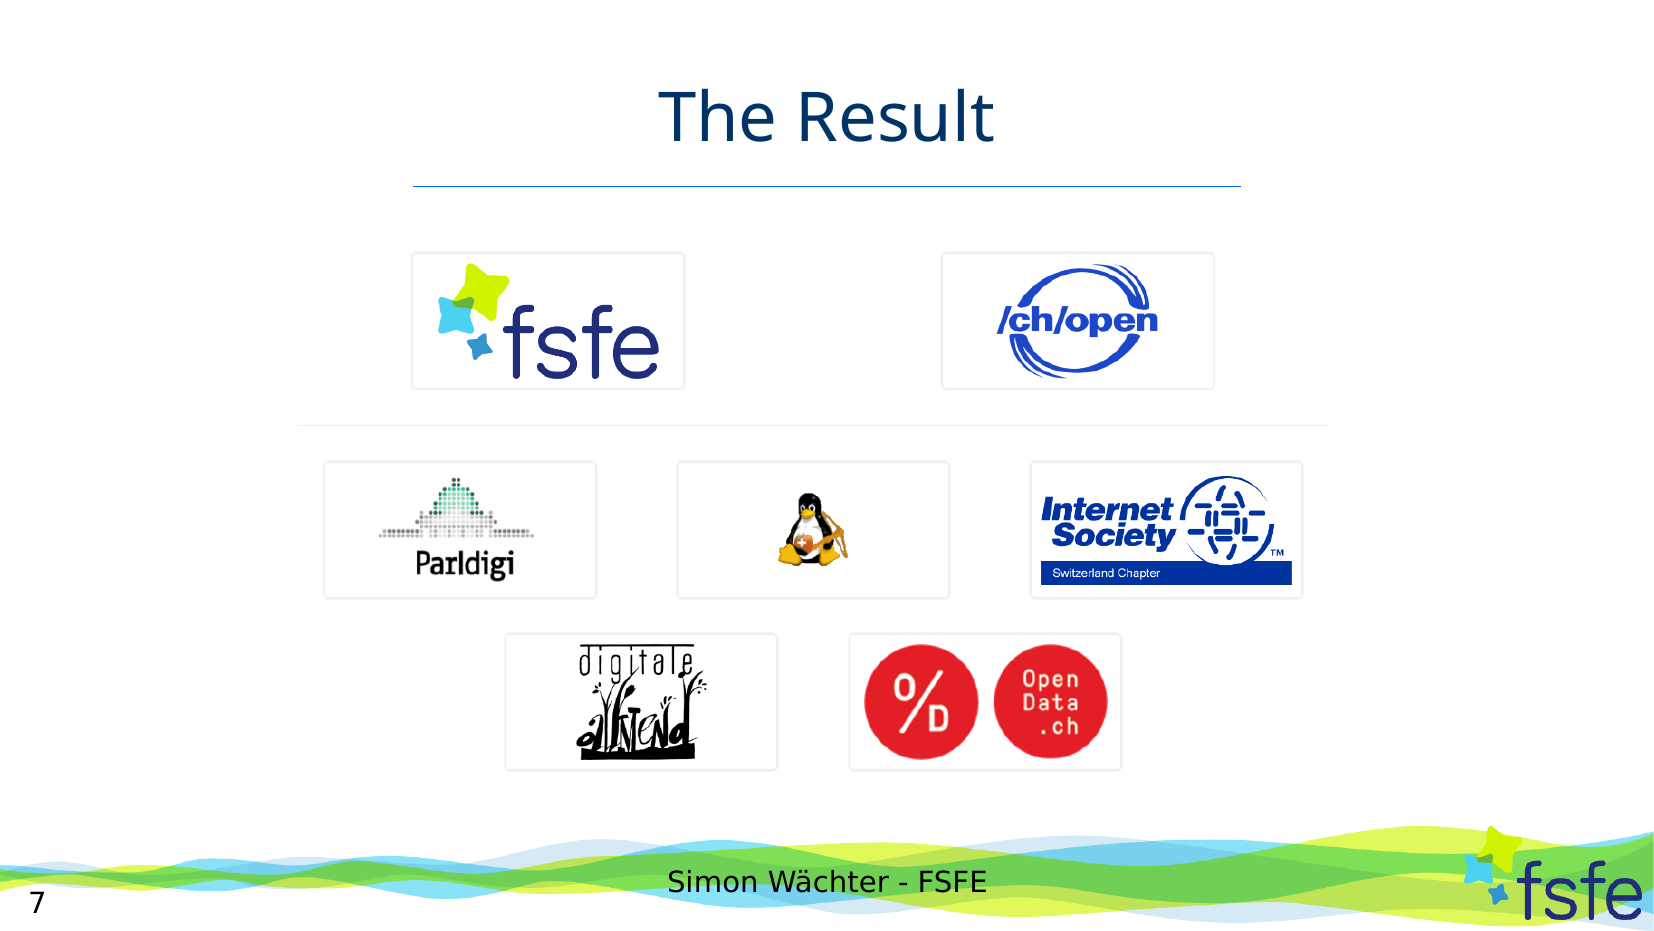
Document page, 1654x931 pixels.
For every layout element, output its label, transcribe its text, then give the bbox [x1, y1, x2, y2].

picture [286, 237, 1367, 785]
picture [0, 826, 1654, 931]
title The Result [82, 37, 1571, 193]
